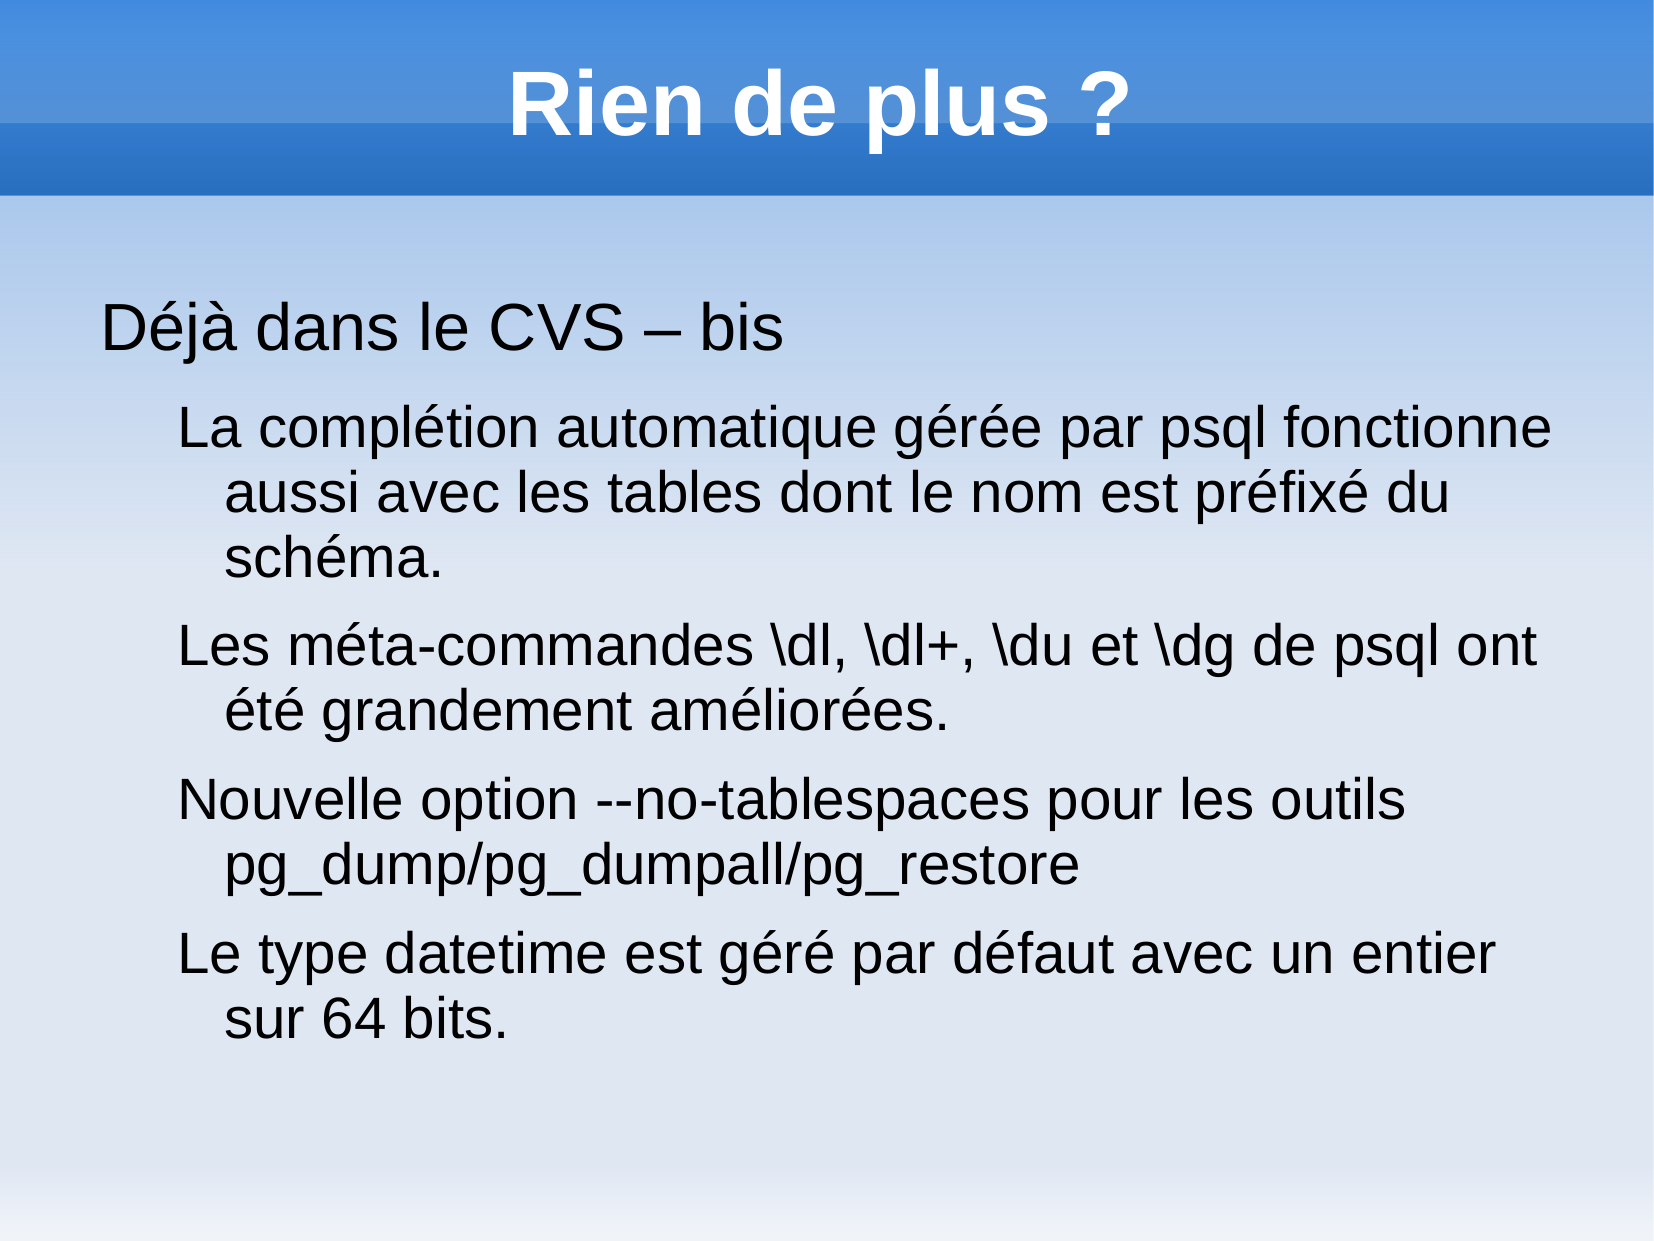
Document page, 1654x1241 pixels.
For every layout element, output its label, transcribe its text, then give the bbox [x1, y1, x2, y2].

title Rien de plus ? [76, 7, 1565, 200]
list Déjà dans le CVS – bis La complétion automatique gérée par psql fonctionne aussi avec les tables dont le nom est préfixé du schéma. Les méta-commandes \dl, \dl+, \du et \dg de psql ont été grandement améliorées. Nouvelle option --no-tablespaces pour les outils pg_dump/pg_dumpall/pg_restore Le type datetime est géré par défaut avec un entier sur 64 bits. [82, 290, 1571, 1127]
picture [0, 0, 1654, 1241]
